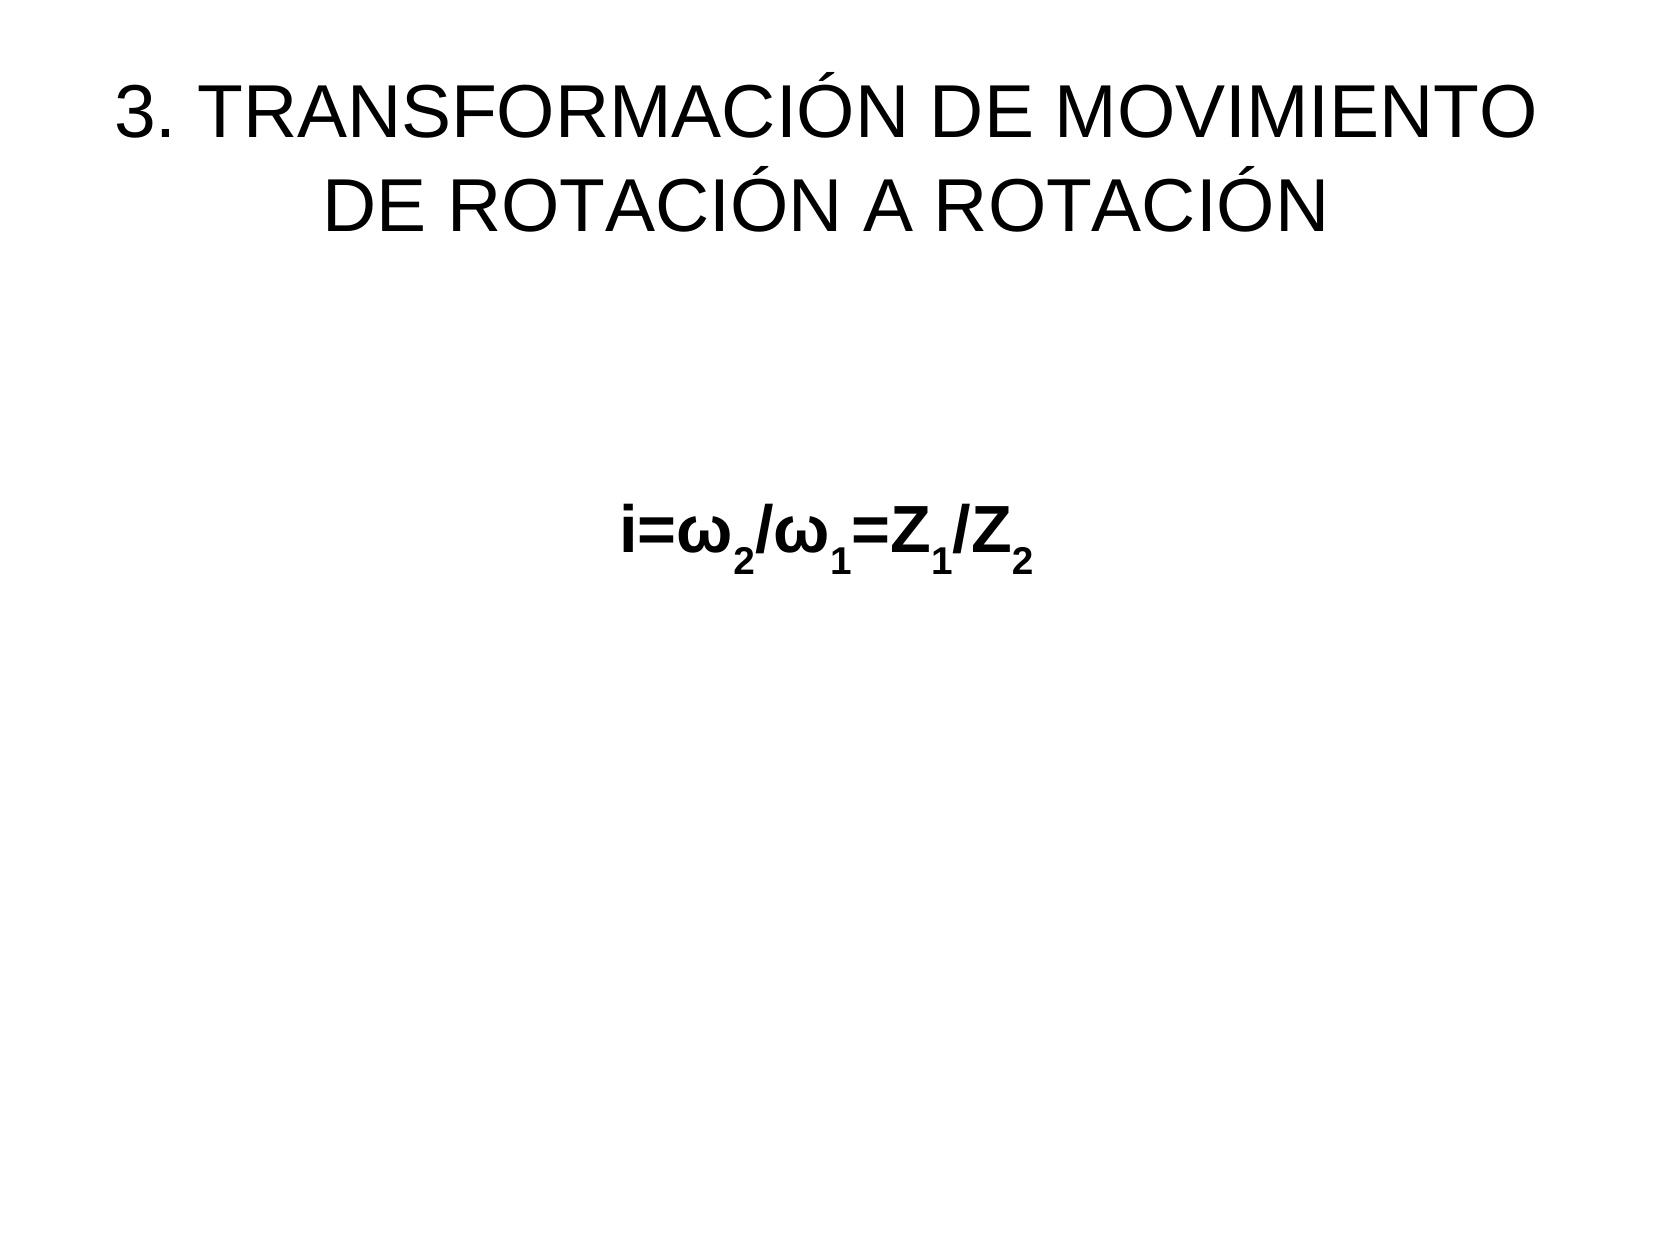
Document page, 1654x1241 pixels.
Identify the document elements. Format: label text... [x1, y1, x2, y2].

subtitle i=ω2/ω1=Z1/Z2 [82, 38, 1571, 1109]
